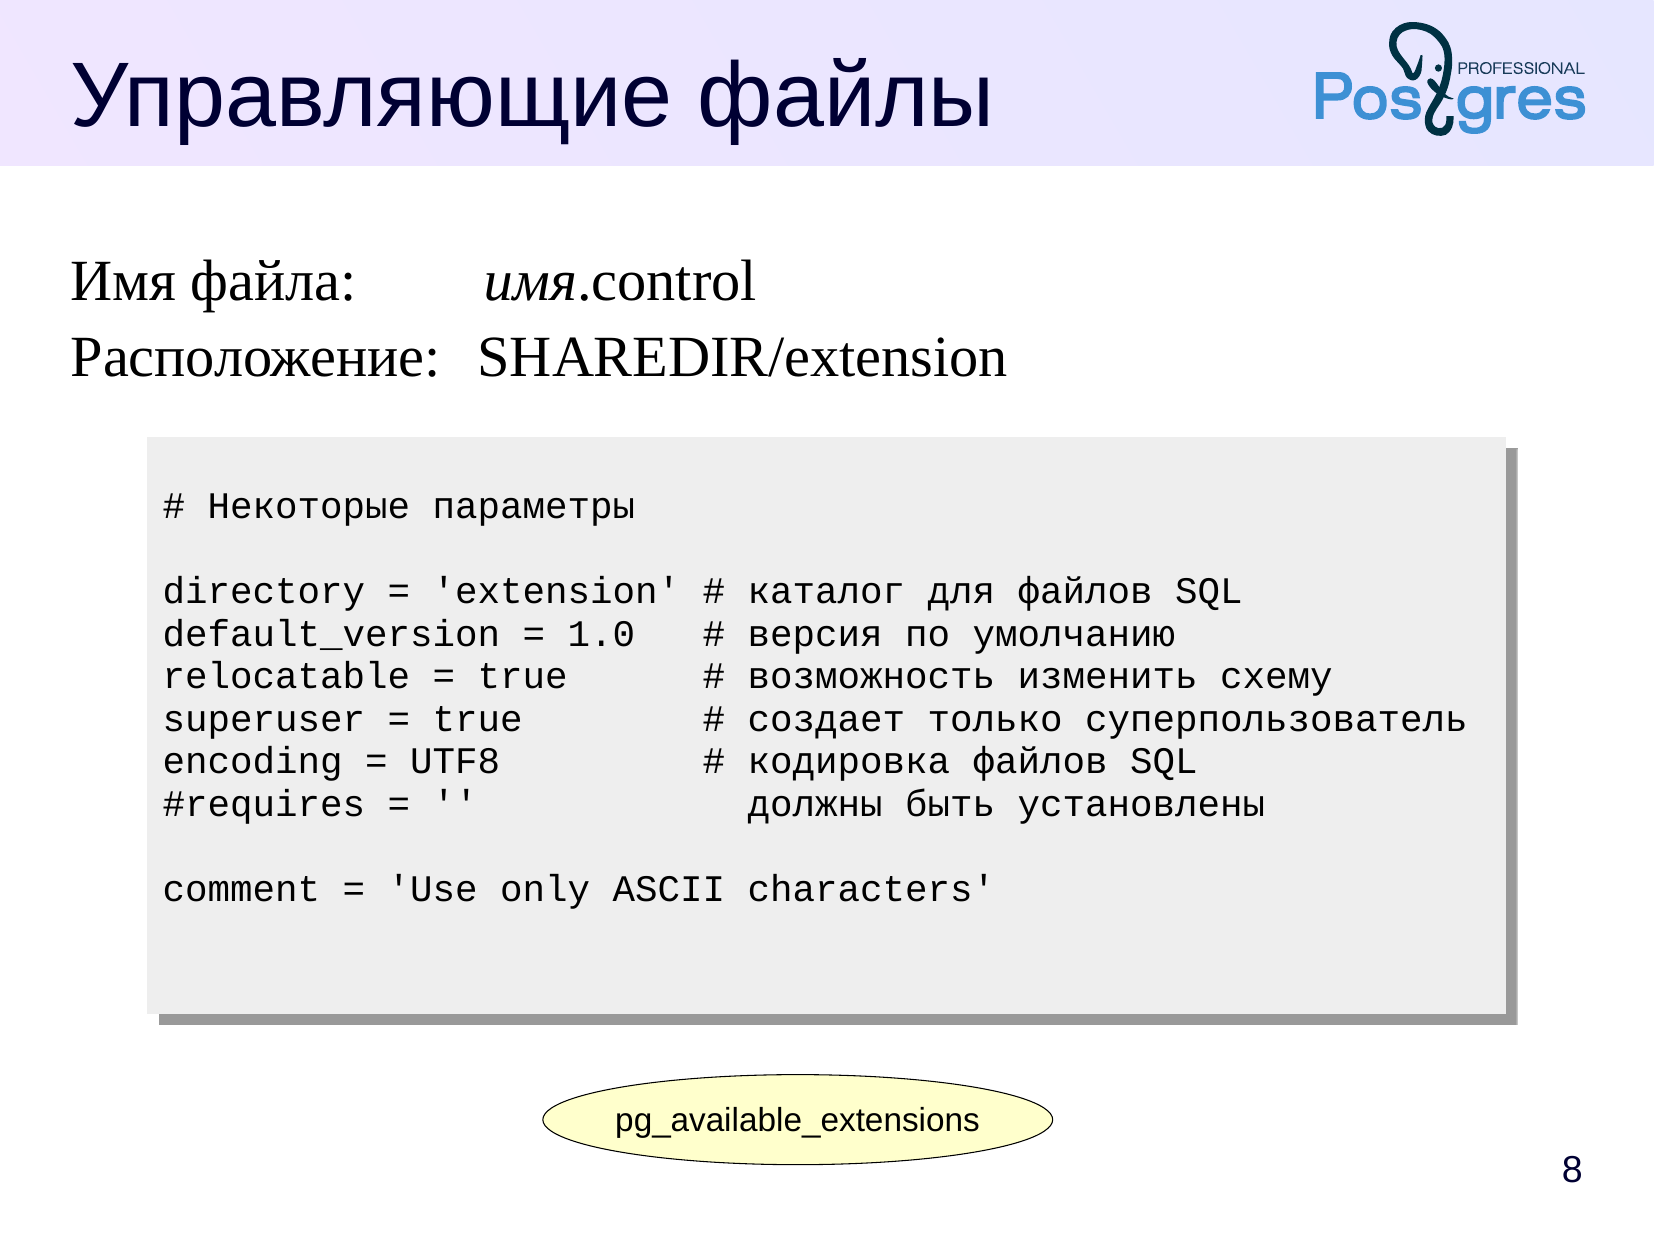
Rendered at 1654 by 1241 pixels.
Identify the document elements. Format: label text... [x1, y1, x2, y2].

text_box pg_available_extensions [542, 1074, 1053, 1165]
list Имя файла: имя.control Расположение: SHAREDIR/extension [70, 248, 1583, 406]
title Управляющие файлы [70, 43, 1241, 147]
text_box # Некоторые параметры directory = 'extension' # каталог для файлов SQL default_version = 1.0 # версия по умолчанию relocatable = true # возможность изменить схему superuser = true # создает только суперпользователь encoding = UTF8 # кодировка файлов SQL #requires = '' должны быть установлены comment = 'Use only ASCII characters' [147, 437, 1506, 1014]
